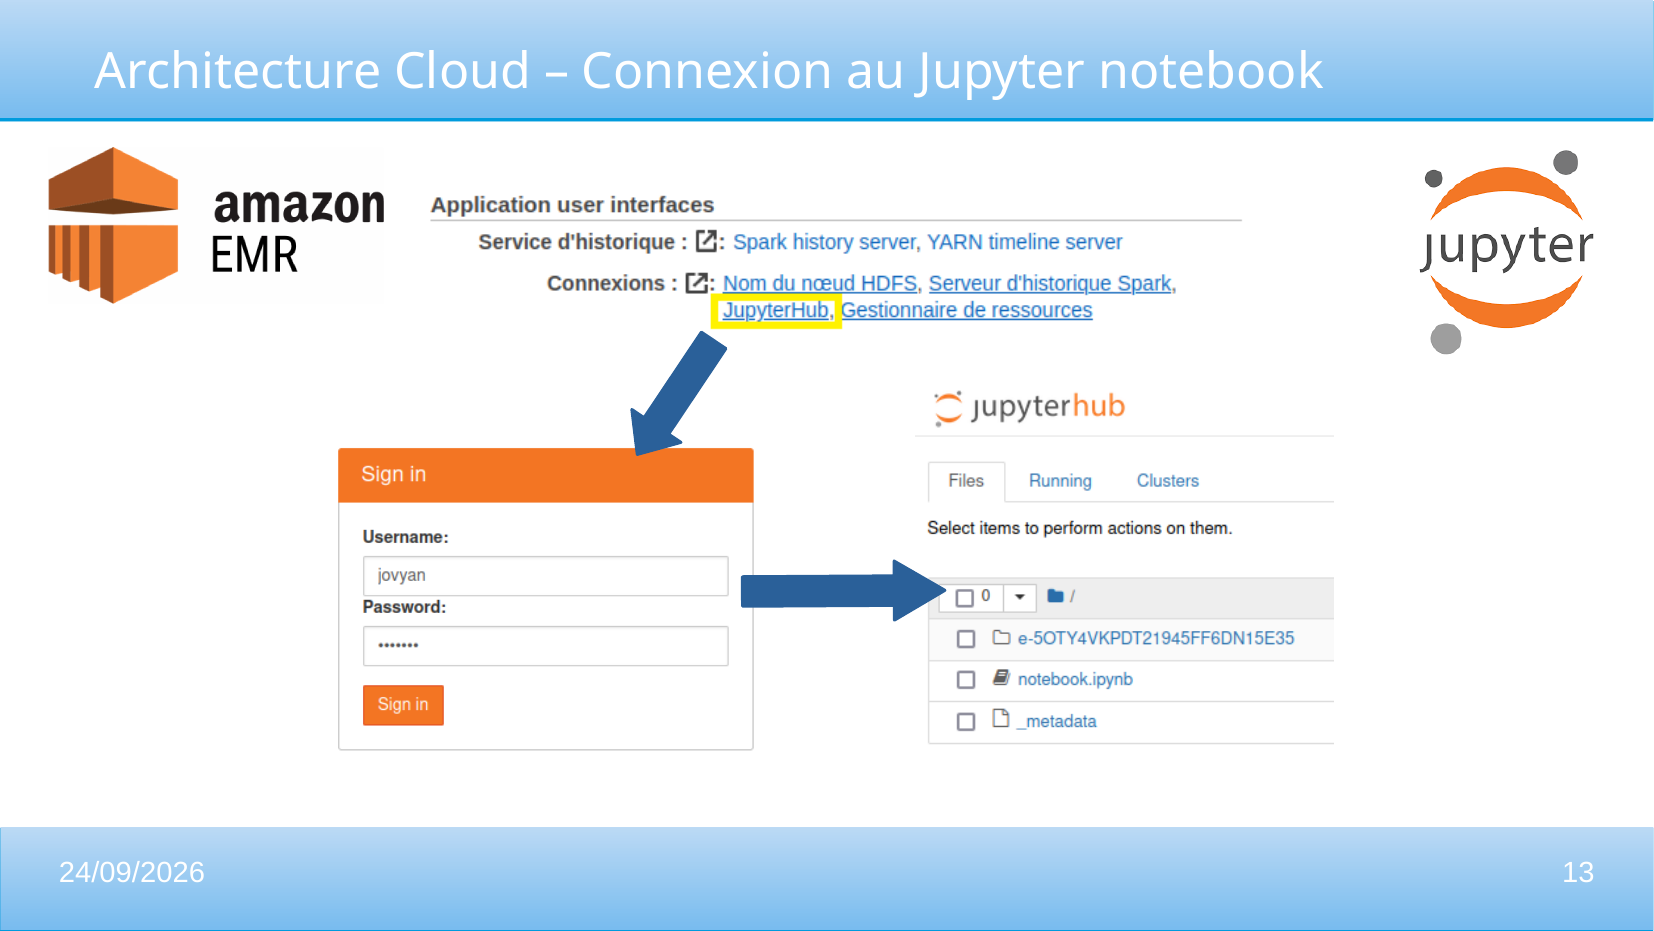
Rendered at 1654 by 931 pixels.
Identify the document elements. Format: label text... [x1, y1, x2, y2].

picture [915, 383, 1334, 768]
picture [1417, 147, 1596, 355]
text_box [631, 332, 726, 455]
text_box [742, 561, 945, 621]
picture [48, 147, 384, 304]
picture [324, 428, 768, 760]
picture [413, 177, 1251, 344]
title Architecture Cloud – Connexion au Jupyter notebook [59, 29, 1595, 108]
